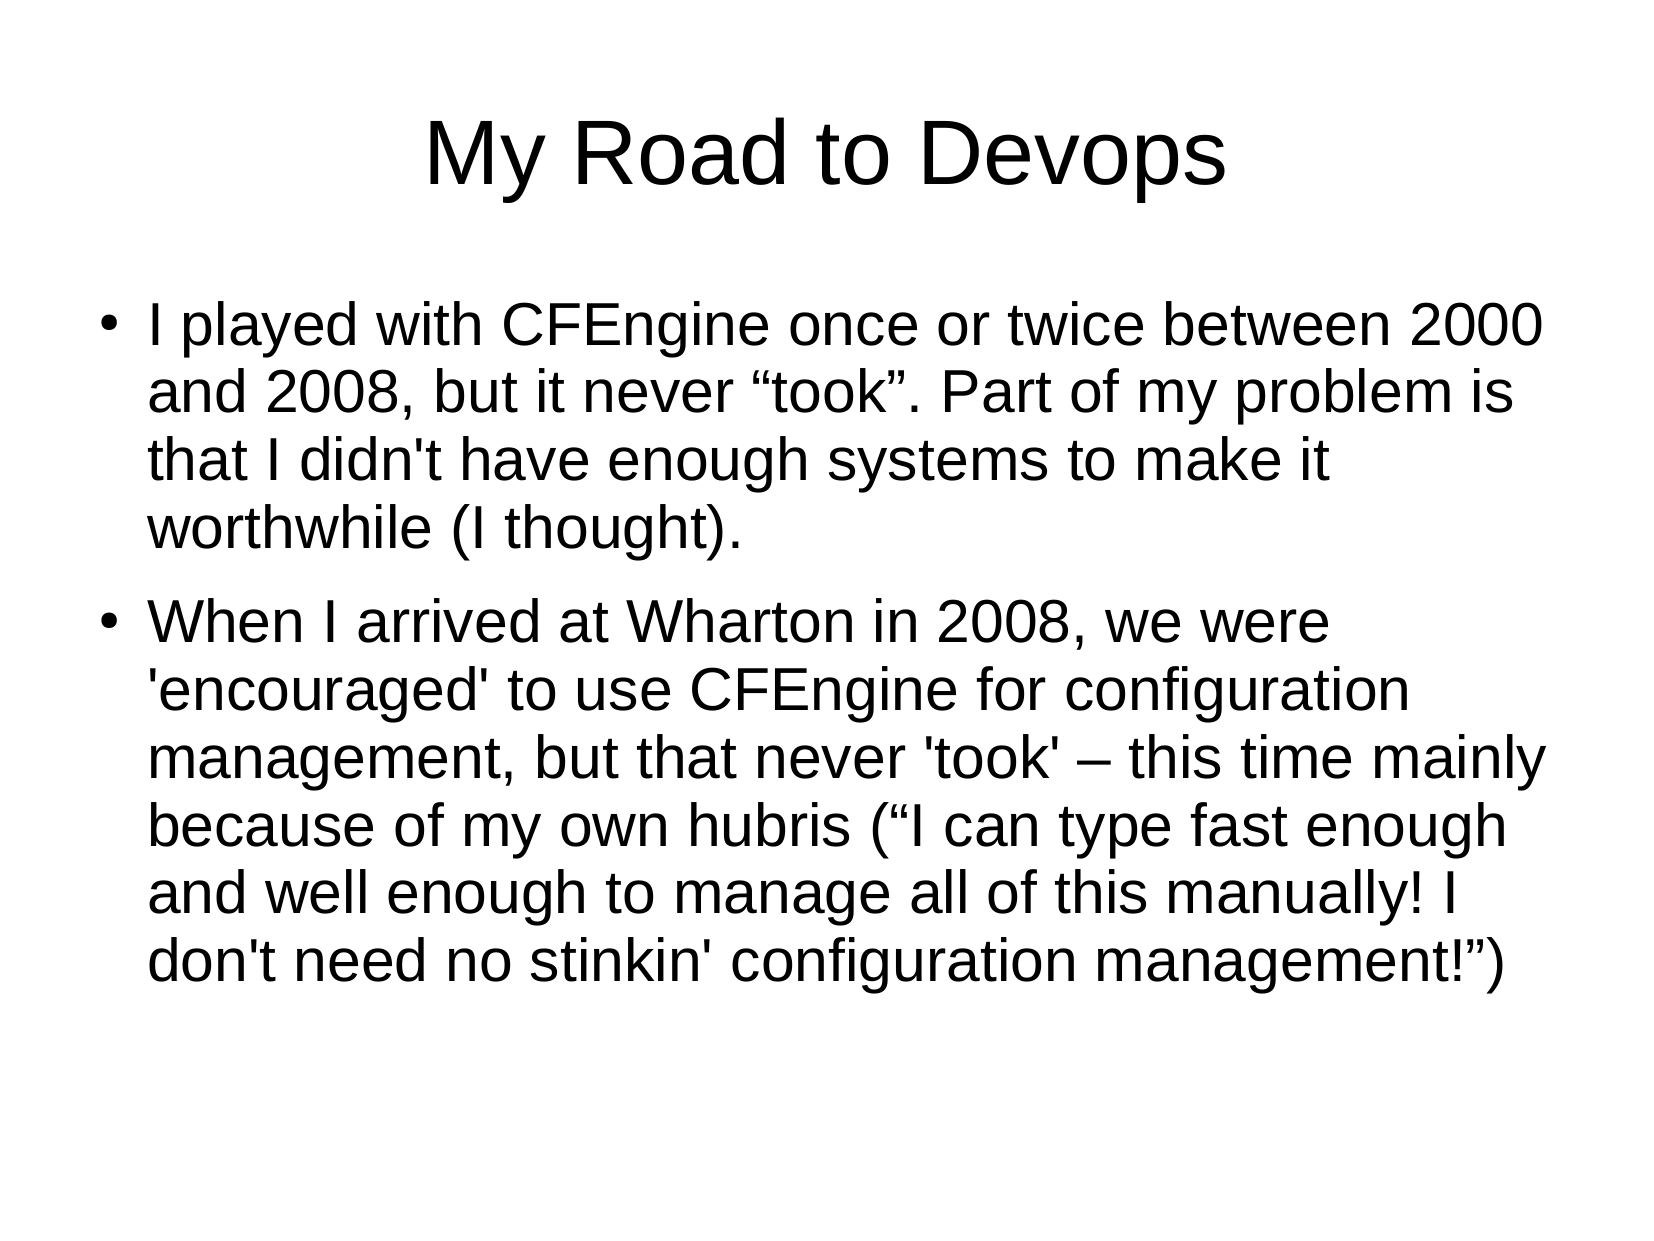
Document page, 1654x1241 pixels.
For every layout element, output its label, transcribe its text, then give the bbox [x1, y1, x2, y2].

list I played with CFEngine once or twice between 2000 and 2008, but it never “took”. Part of my problem is that I didn't have enough systems to make it worthwhile (I thought). When I arrived at Wharton in 2008, we were 'encouraged' to use CFEngine for configuration management, but that never 'took' – this time mainly because of my own hubris (“I can type fast enough and well enough to manage all of this manually! I don't need no stinkin' configuration management!”) [82, 290, 1571, 1010]
title My Road to Devops [82, 49, 1571, 257]
